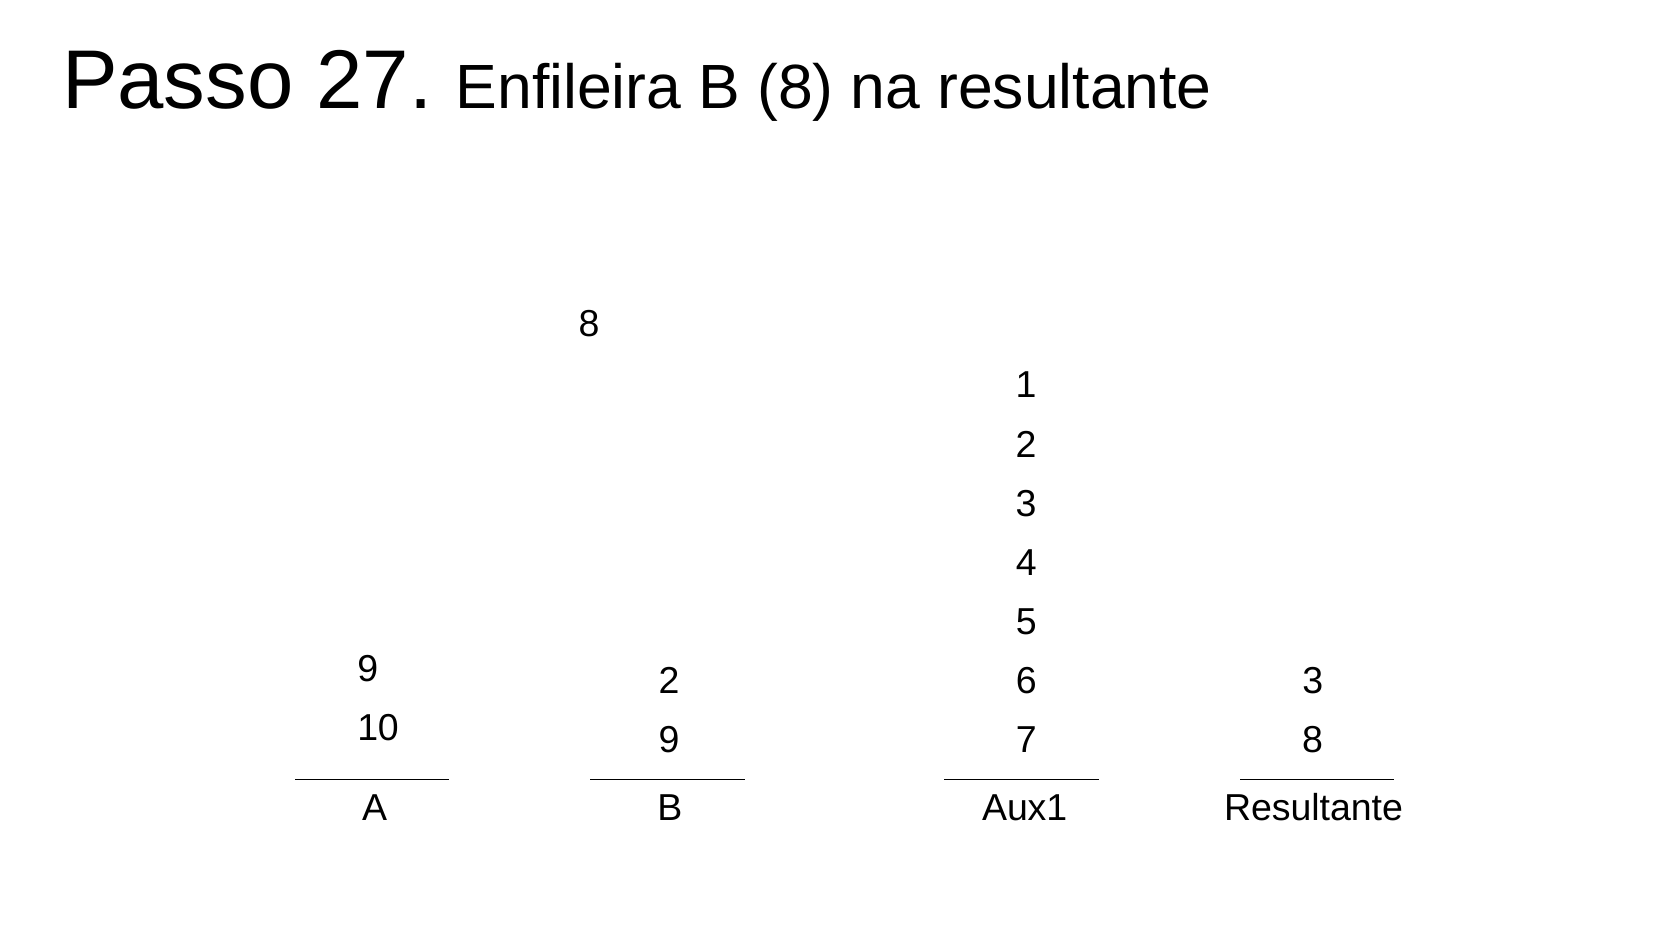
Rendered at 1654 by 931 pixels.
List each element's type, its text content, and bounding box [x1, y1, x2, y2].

text_box 3 [1000, 474, 1052, 532]
text_box 2 [1000, 415, 1052, 473]
text_box B [642, 780, 698, 837]
text_box 10 [342, 699, 426, 756]
text_box A [347, 779, 508, 837]
text_box 1 [1000, 356, 1052, 414]
text_box Aux1 [967, 780, 1083, 837]
text_box 8 [1287, 710, 1338, 768]
text_box 5 [1001, 592, 1052, 650]
text_box 3 [1287, 651, 1338, 709]
text_box 2 [643, 651, 695, 709]
text_box Passo 27. Enfileira B (8) na resultante [47, 25, 1607, 274]
text_box 4 [1000, 533, 1052, 591]
text_box 7 [1001, 710, 1052, 768]
text_box Resultante [1209, 779, 1418, 837]
text_box 9 [643, 710, 695, 768]
text_box 8 [563, 295, 615, 353]
text_box 6 [1001, 651, 1052, 709]
text_box 9 [342, 640, 393, 697]
